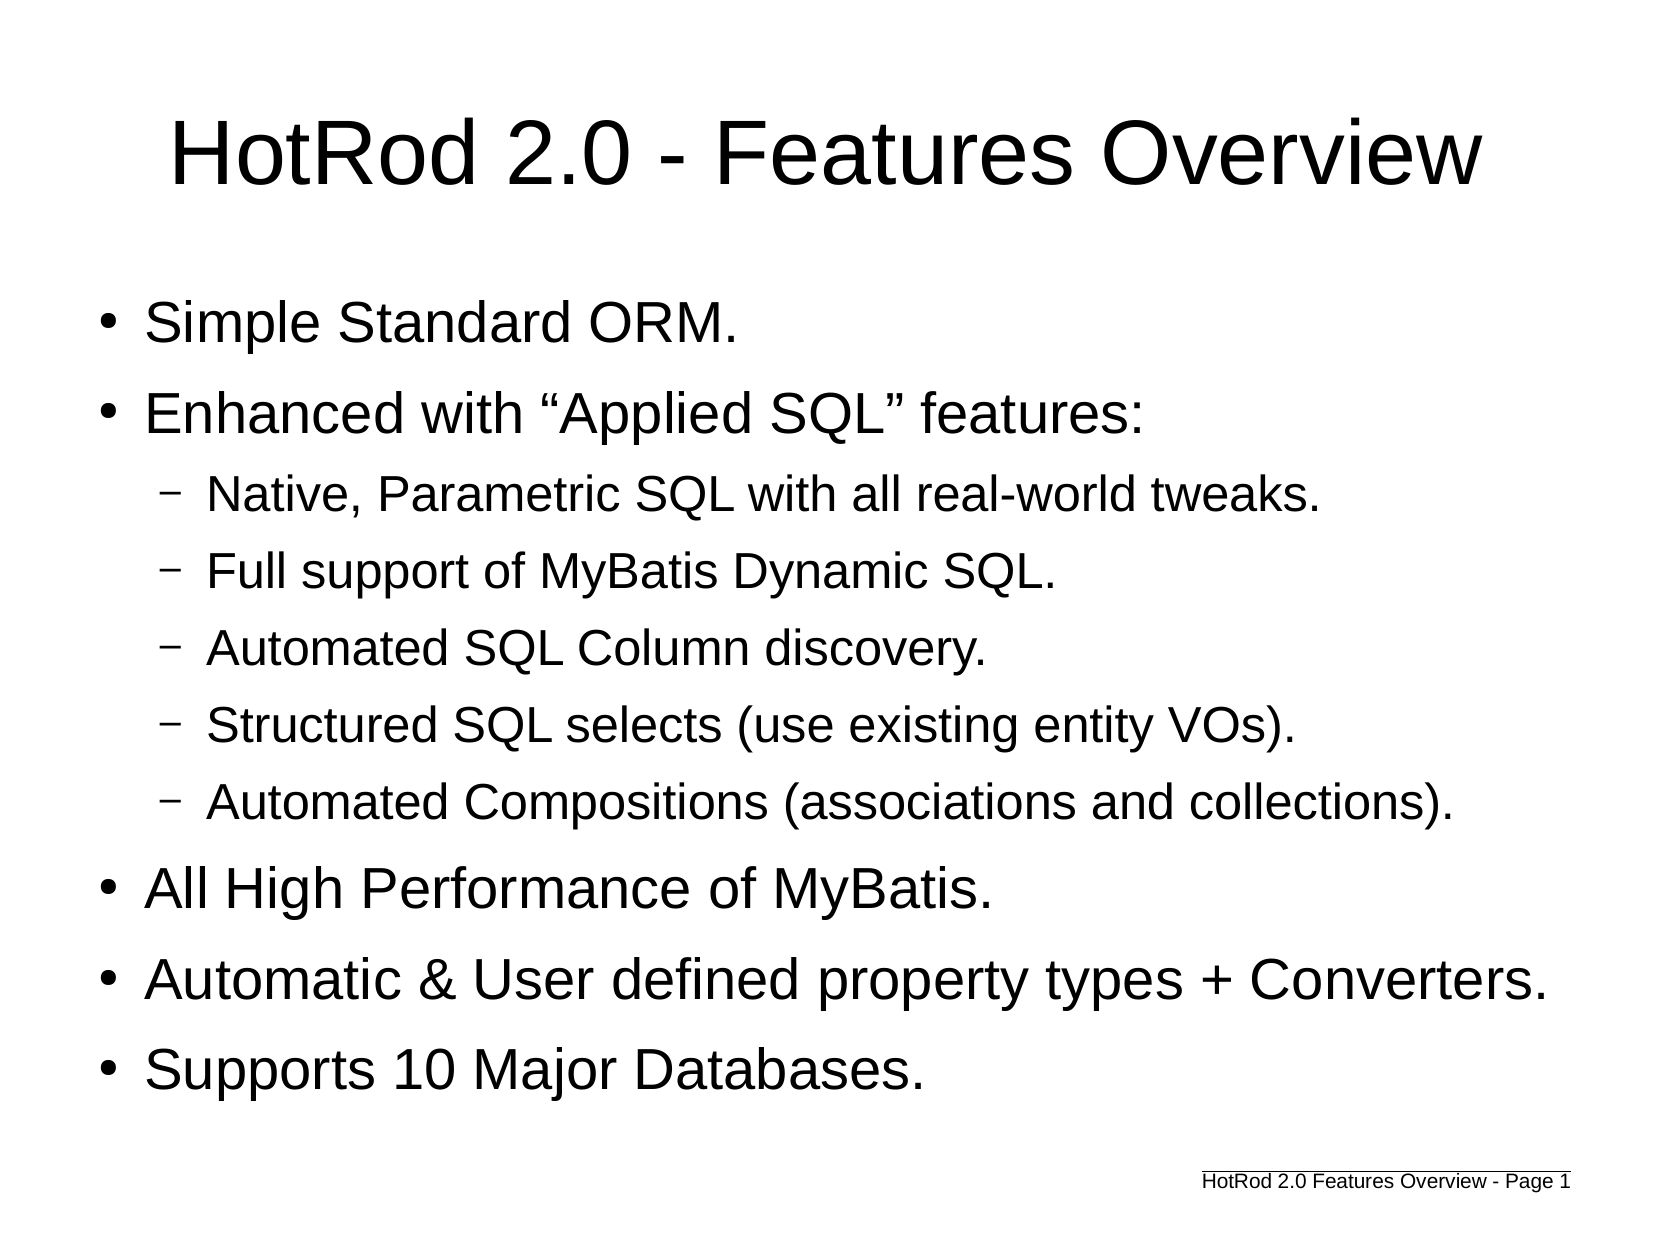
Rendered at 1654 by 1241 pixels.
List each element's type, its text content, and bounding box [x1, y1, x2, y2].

list Simple Standard ORM. Enhanced with “Applied SQL” features: Native, Parametric SQL with all real-world tweaks. Full support of MyBatis Dynamic SQL. Automated SQL Column discovery. Structured SQL selects (use existing entity VOs). Automated Compositions (associations and collections). All High Performance of MyBatis. Automatic & User defined property types + Converters. Supports 10 Major Databases. [82, 290, 1571, 1111]
title HotRod 2.0 - Features Overview [82, 49, 1571, 257]
